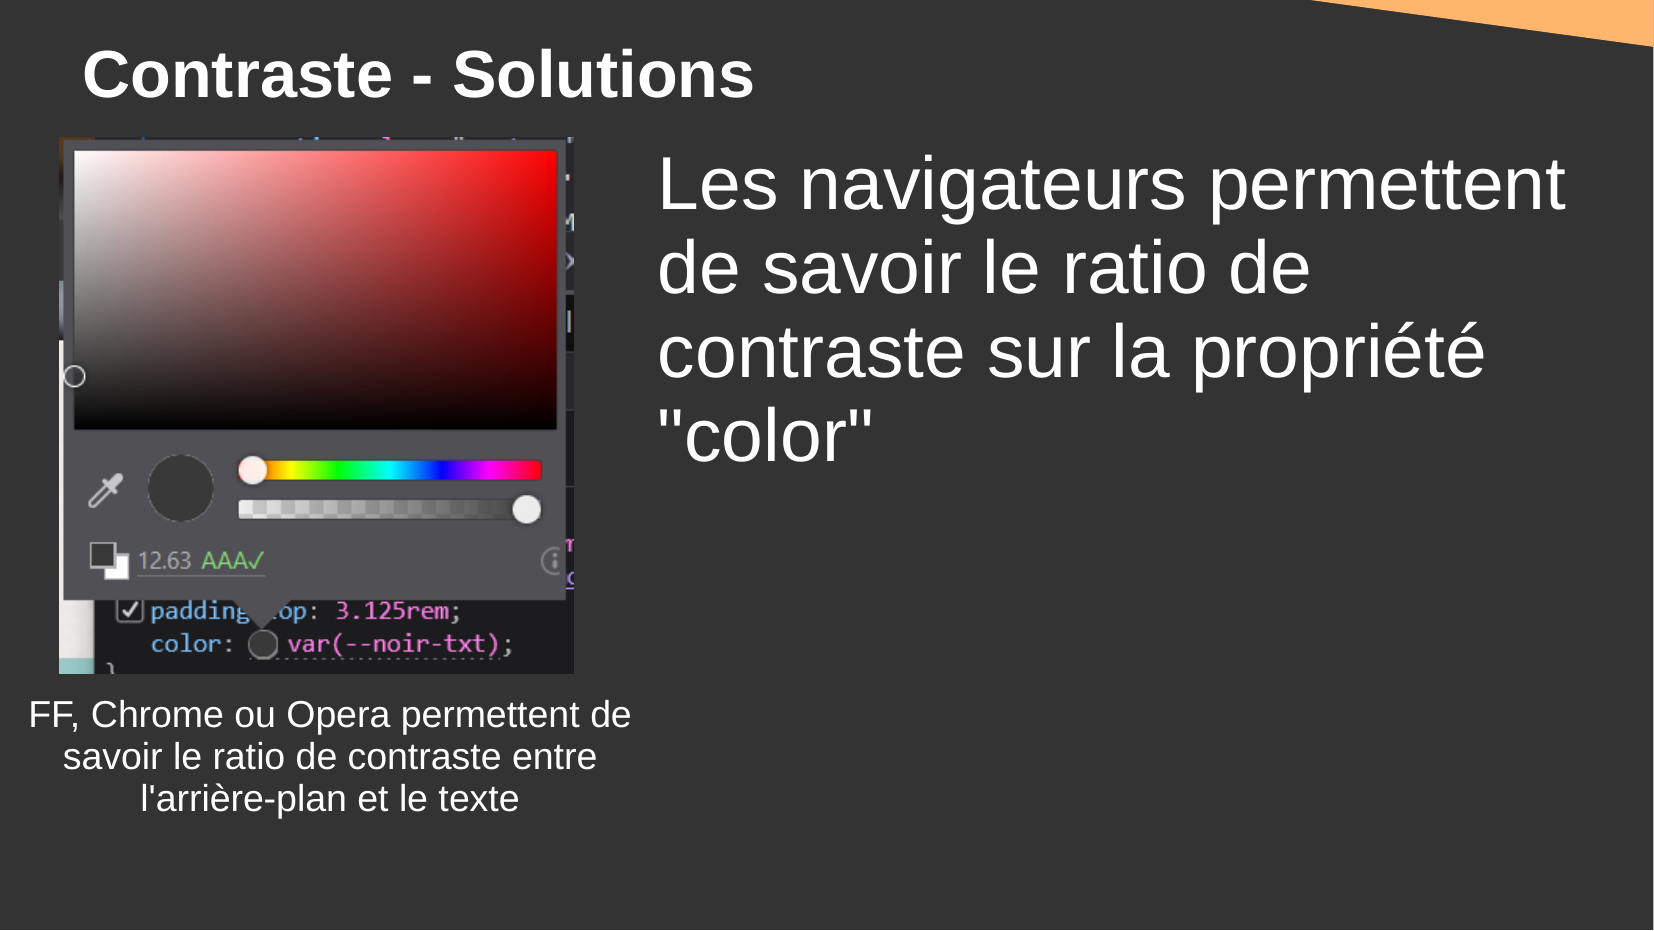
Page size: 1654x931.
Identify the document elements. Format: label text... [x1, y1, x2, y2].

text_box [1310, 0, 1654, 47]
list Les navigateurs permettent de savoir le ratio de contraste sur la propriété "color" [657, 141, 1595, 485]
title Contraste - Solutions [82, 37, 1571, 114]
picture [59, 137, 574, 674]
text_box FF, Chrome ou Opera permettent de savoir le ratio de contraste entre l'arrière-plan et le texte [0, 685, 686, 827]
